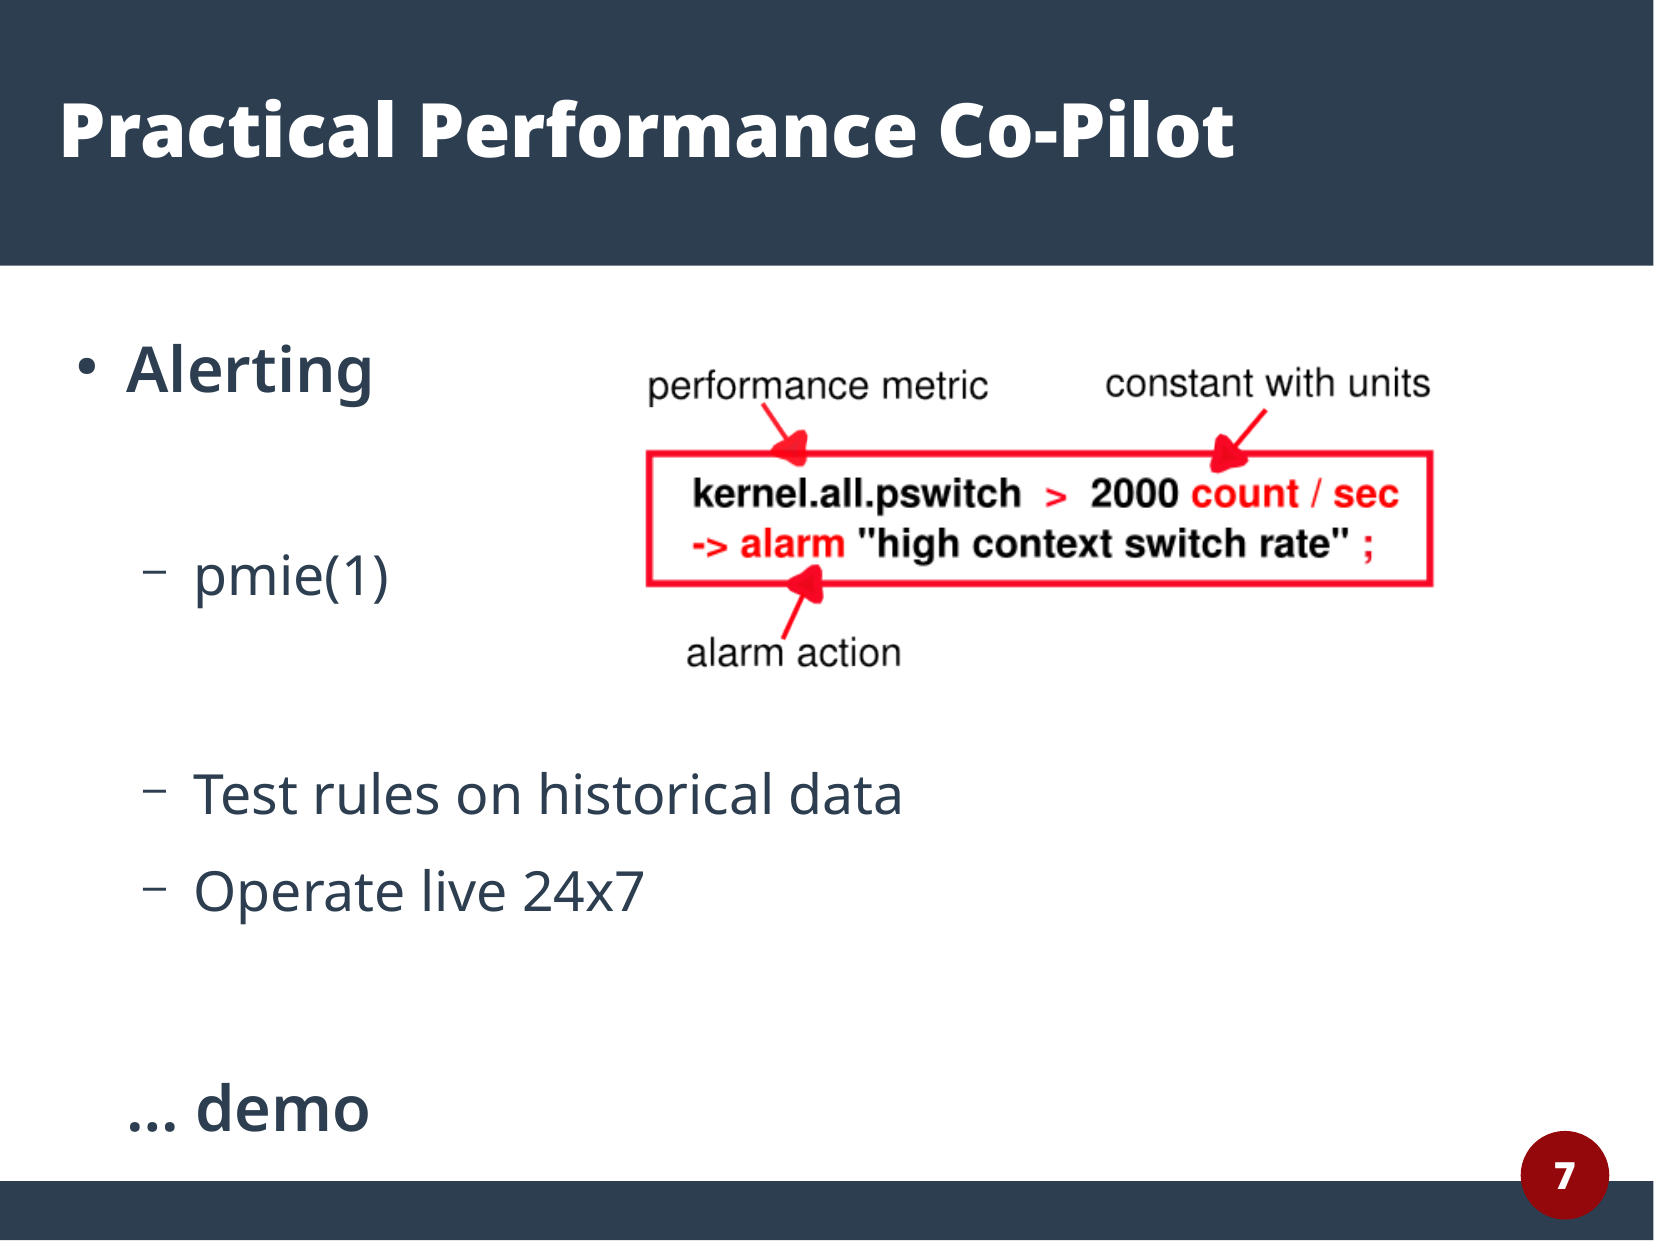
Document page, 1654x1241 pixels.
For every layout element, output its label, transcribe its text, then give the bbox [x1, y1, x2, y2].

title Practical Performance Co-Pilot [59, 49, 1595, 207]
list Alerting pmie(1) Test rules on historical data Operate live 24x7 … demo [59, 324, 1595, 1152]
picture [624, 351, 1450, 685]
